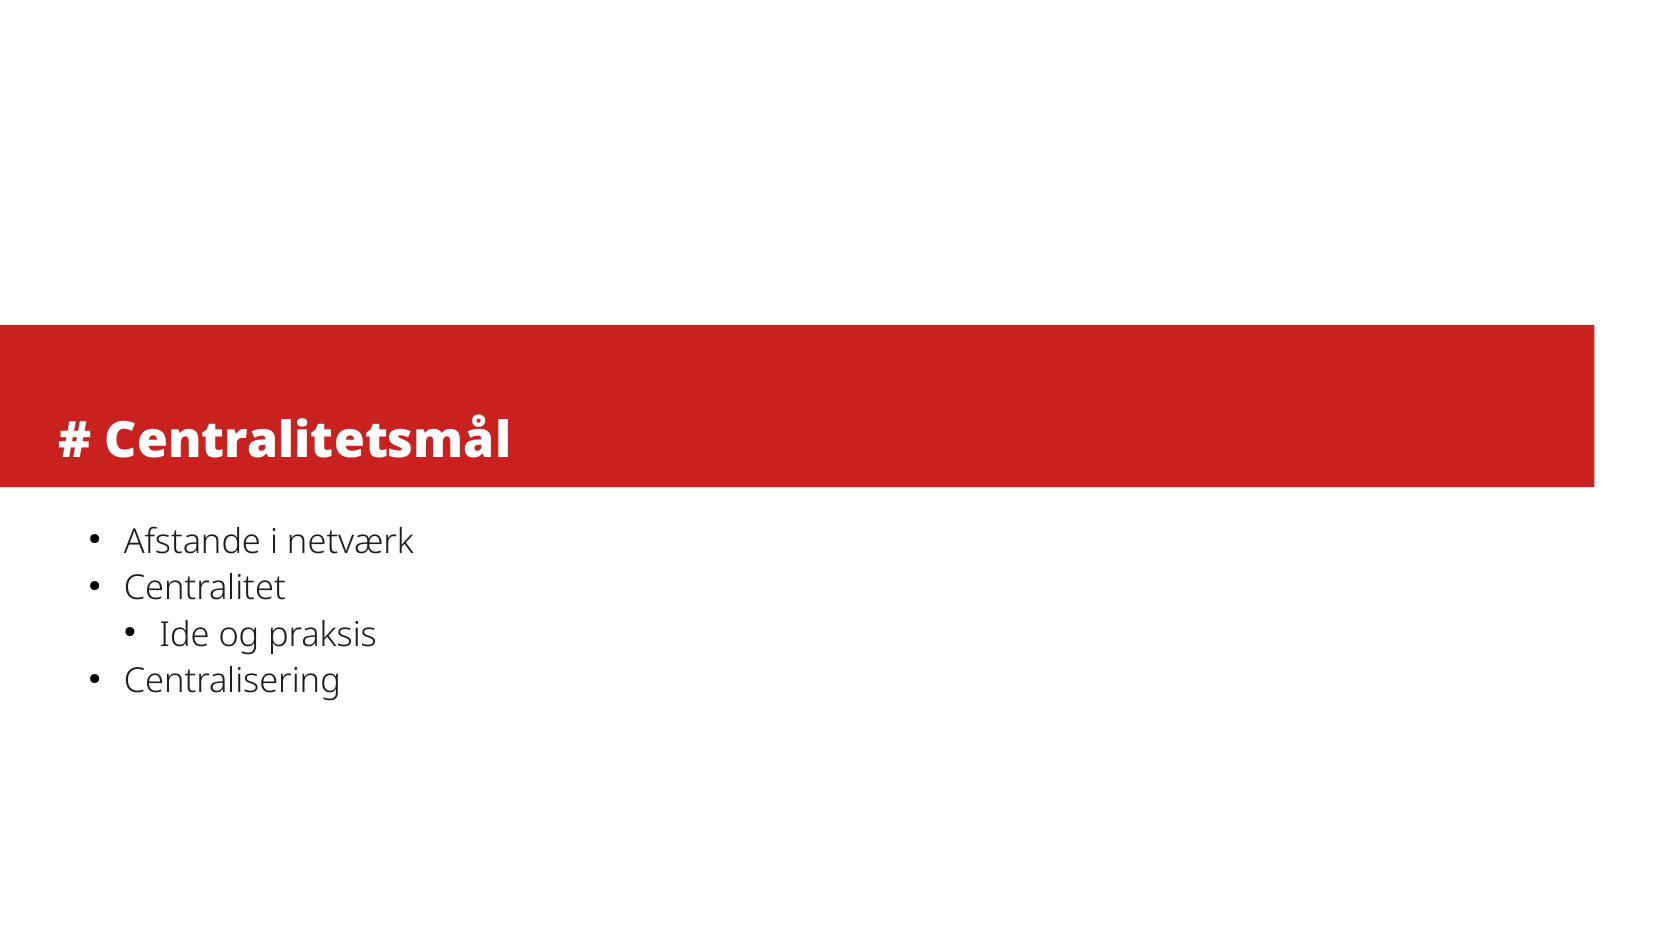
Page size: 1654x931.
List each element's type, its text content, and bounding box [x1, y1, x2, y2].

subtitle Afstande i netværk Centralitet Ide og praksis Centralisering [88, 516, 1565, 827]
title # Centralitetsmål [59, 354, 1565, 473]
